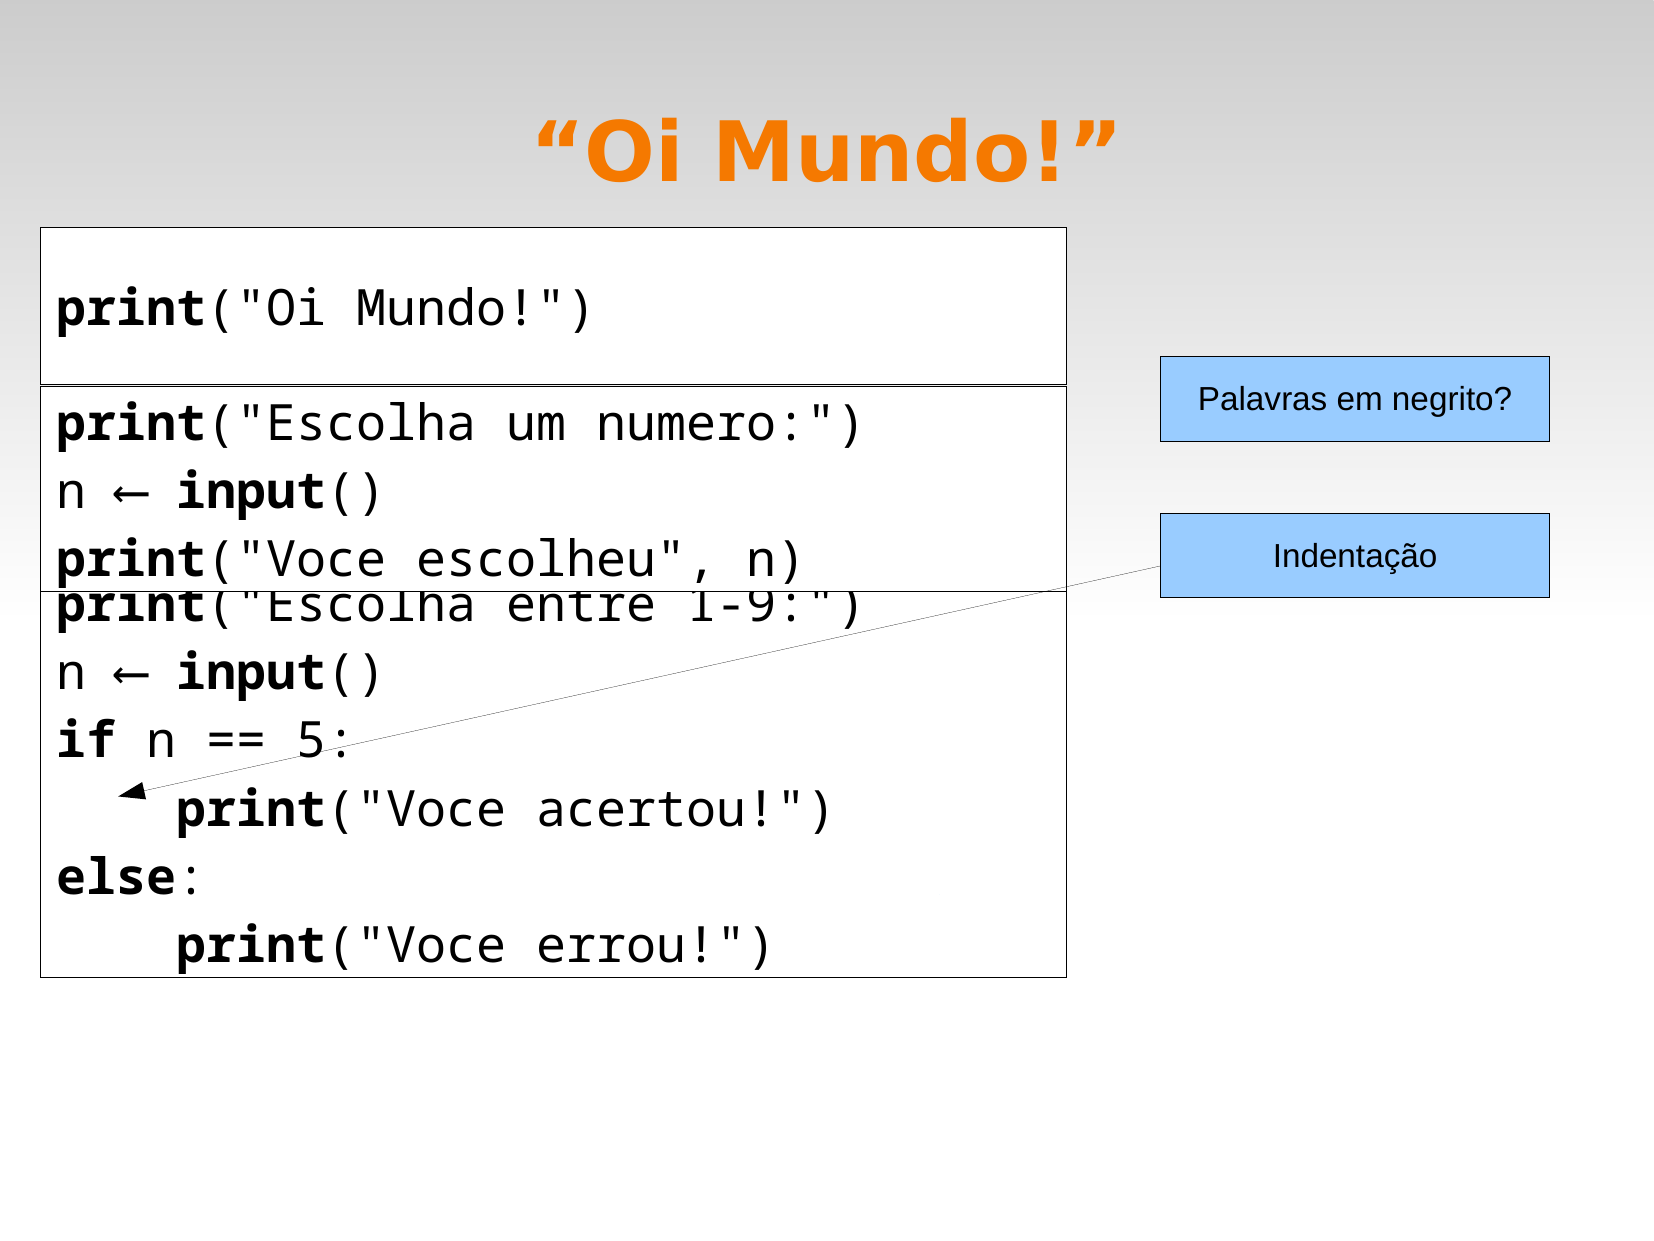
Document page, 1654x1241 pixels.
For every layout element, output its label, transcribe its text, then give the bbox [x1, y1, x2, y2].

text_box print("Oi Mundo!") [40, 227, 1067, 385]
text_box print("Escolha um numero:") n ⟵ input() print("Voce escolheu", n) [40, 392, 1067, 587]
text_box print("Escolha entre 1-9:") n ⟵ input() if n == 5: print("Voce acertou!") else: print("Voce errou!") [40, 593, 1067, 952]
title “Oi Mundo!” [82, 49, 1571, 257]
text_box Palavras em negrito? [1160, 356, 1550, 442]
text_box Indentação [1160, 513, 1550, 598]
